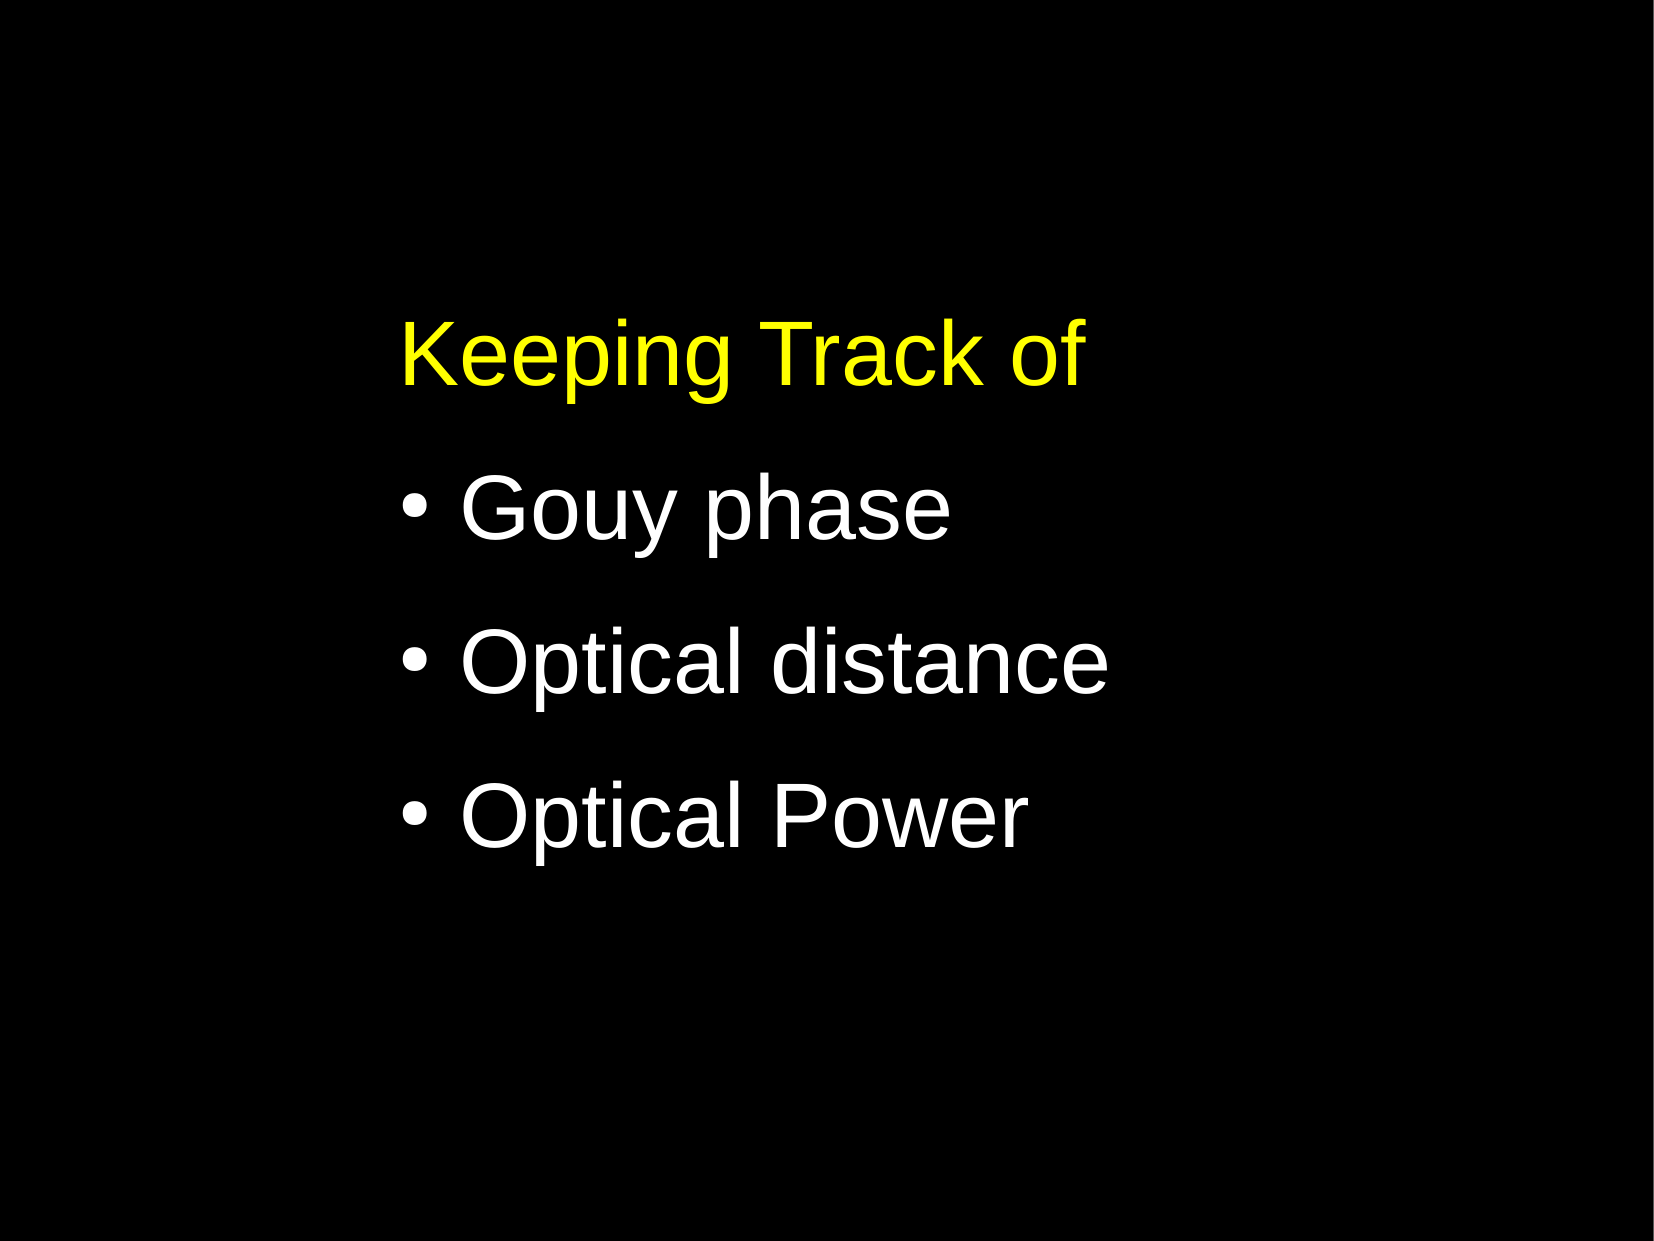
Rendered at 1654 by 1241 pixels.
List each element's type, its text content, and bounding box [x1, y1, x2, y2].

text_box Keeping Track of Gouy phase Optical distance Optical Power [383, 295, 1128, 875]
